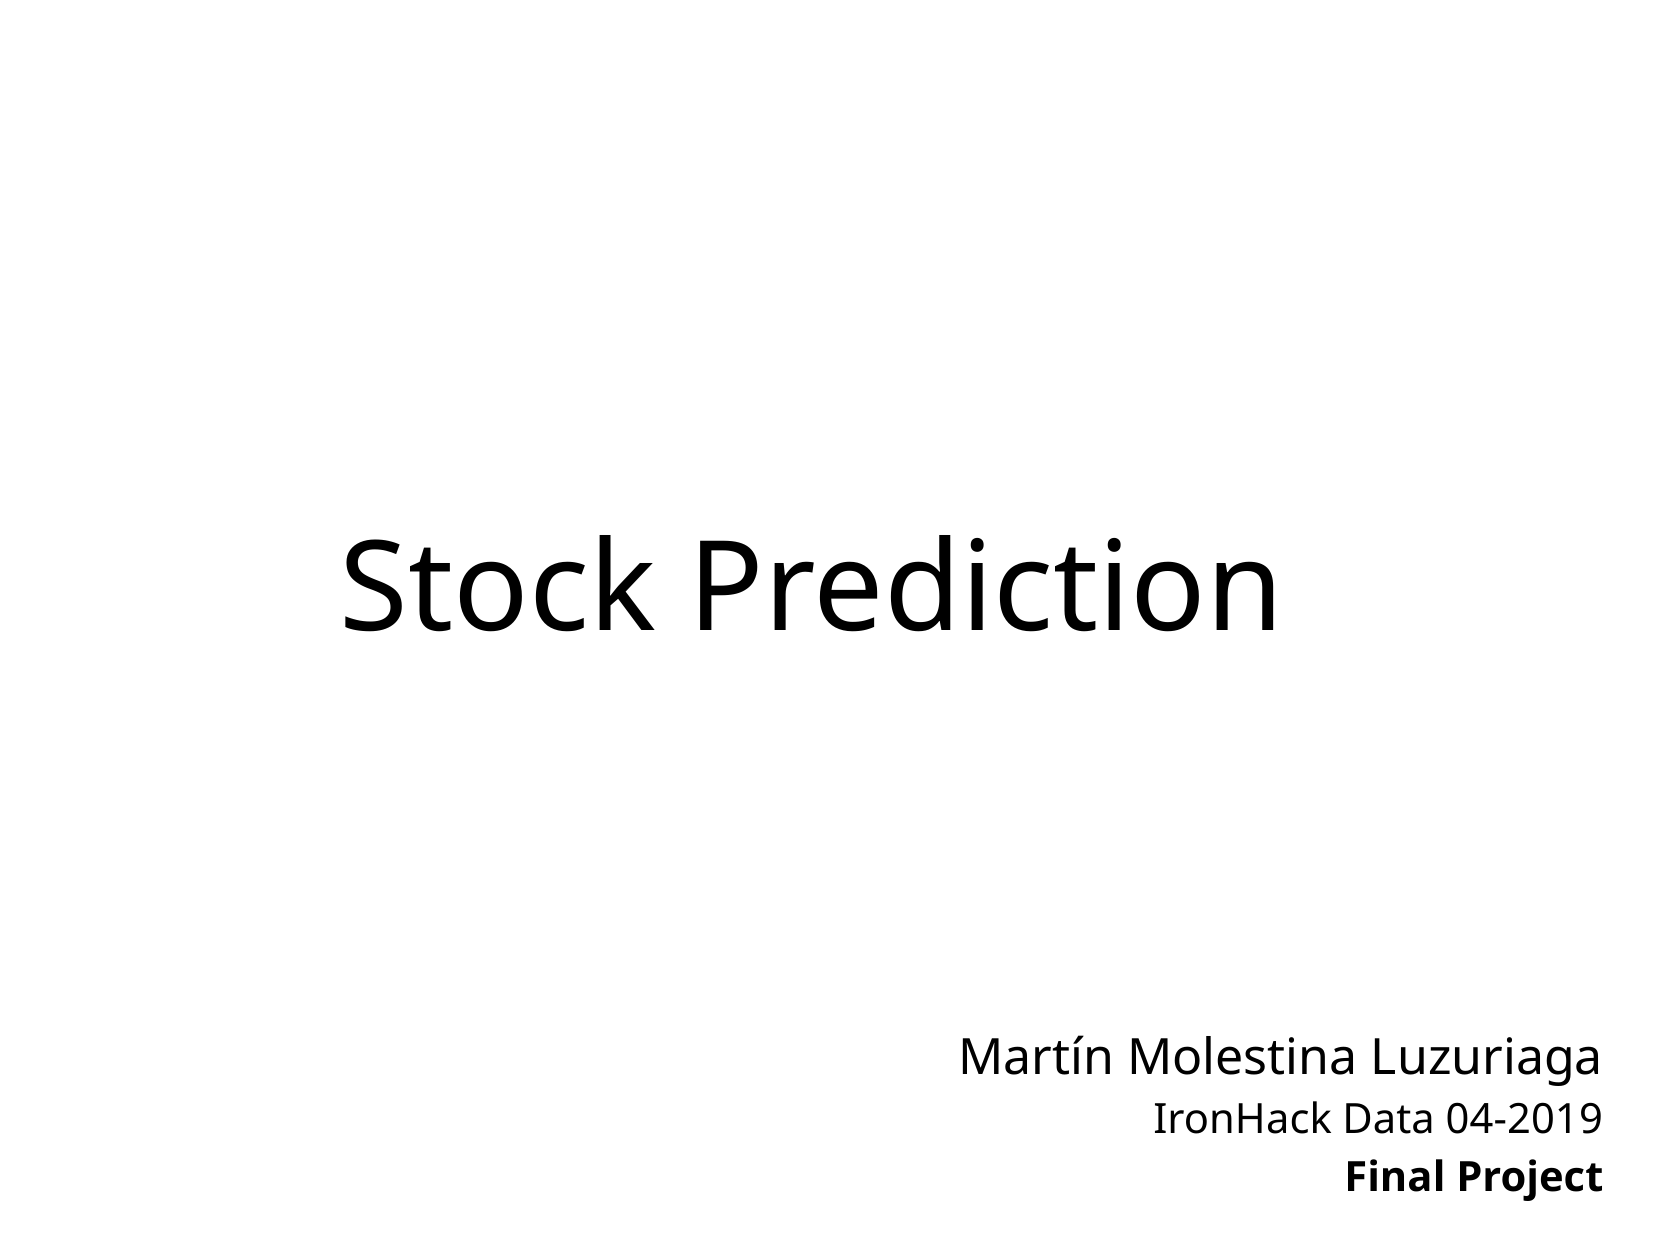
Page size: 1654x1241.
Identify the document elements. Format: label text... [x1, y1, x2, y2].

text_box Martín Molestina Luzuriaga IronHack Data 04-2019 Final Project [673, 1013, 1619, 1205]
title Stock Prediction [212, 478, 1441, 686]
